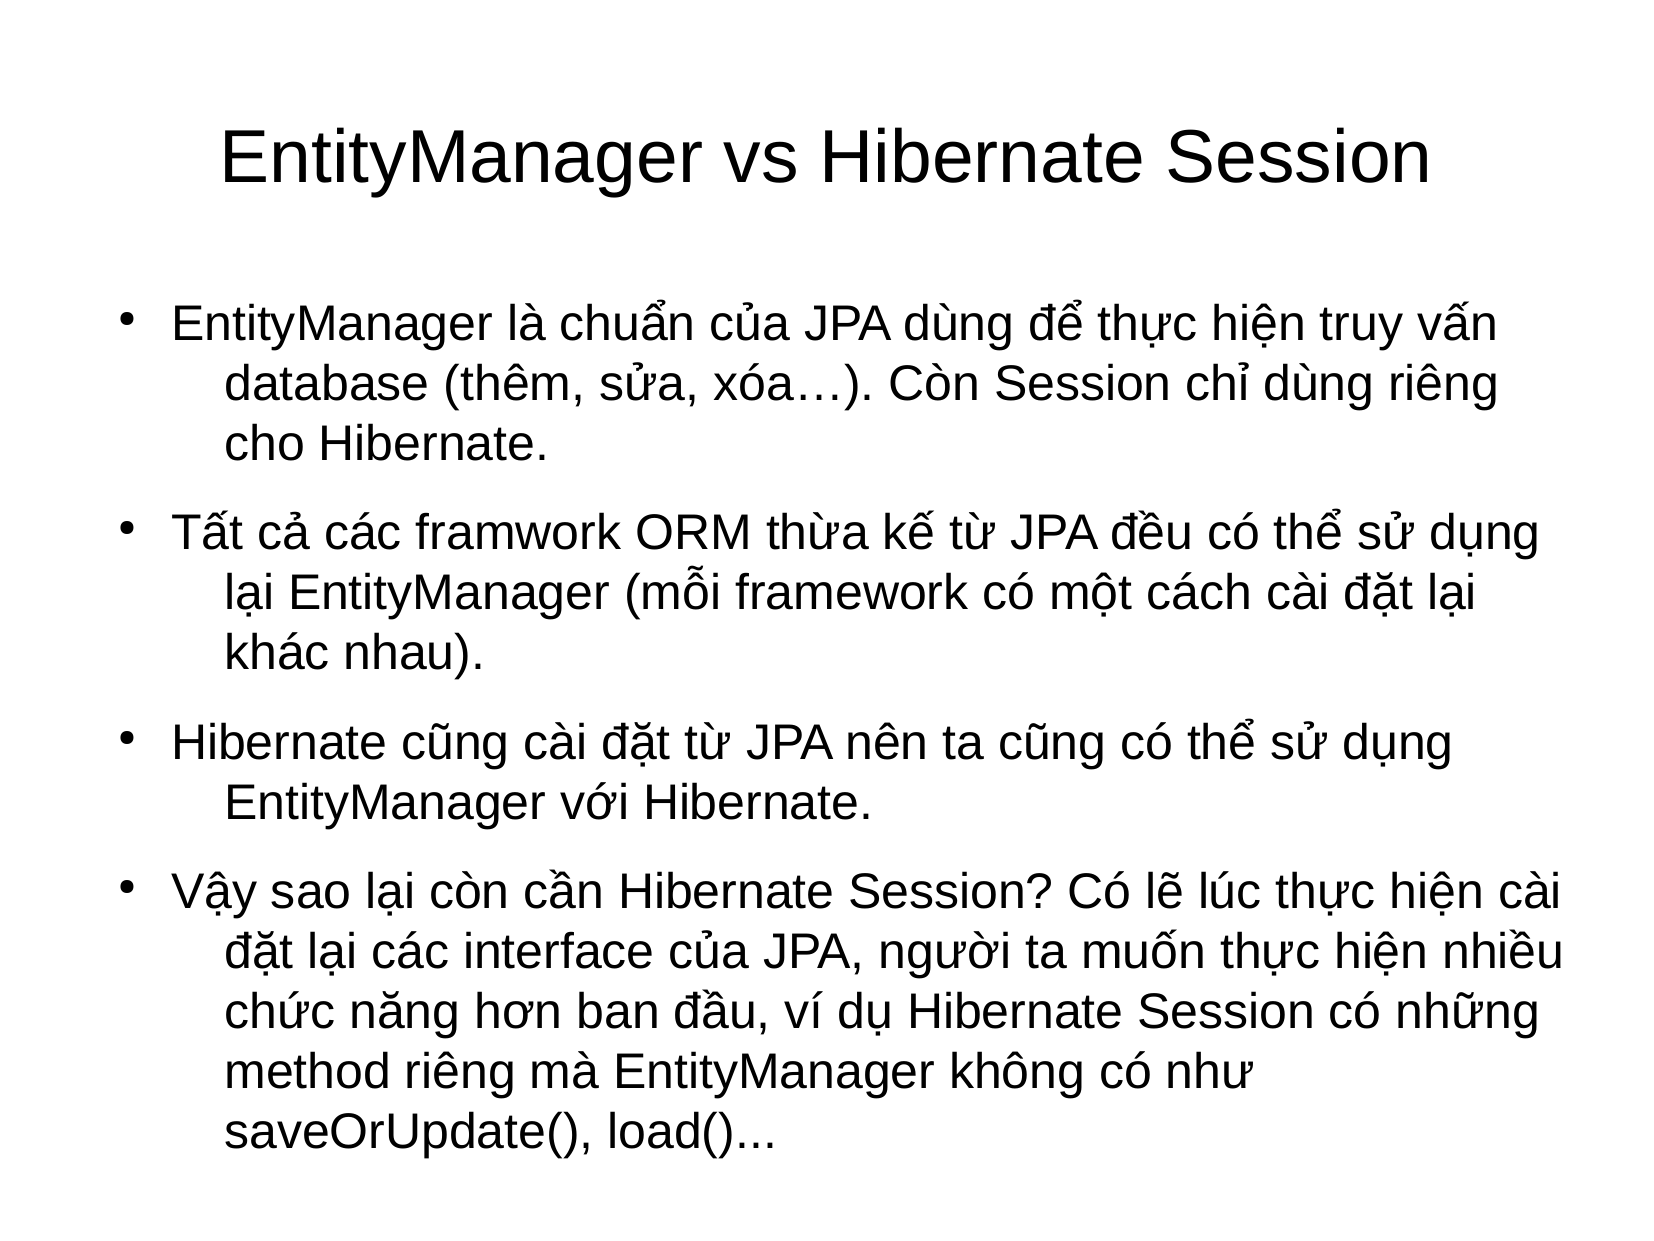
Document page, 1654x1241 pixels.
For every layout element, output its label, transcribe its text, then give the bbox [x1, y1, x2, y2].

title EntityManager vs Hibernate Session [82, 49, 1571, 257]
list EntityManager là chuẩn của JPA dùng để thực hiện truy vấn database (thêm, sửa, xóa…). Còn Session chỉ dùng riêng cho Hibernate. Tất cả các framwork ORM thừa kế từ JPA đều có thể sử dụng lại EntityManager (mỗi framework có một cách cài đặt lại khác nhau). Hibernate cũng cài đặt từ JPA nên ta cũng có thể sử dụng EntityManager với Hibernate. Vậy sao lại còn cần Hibernate Session? Có lẽ lúc thực hiện cài đặt lại các interface của JPA, người ta muốn thực hiện nhiều chức năng hơn ban đầu, ví dụ Hibernate Session có những method riêng mà EntityManager không có như saveOrUpdate(), load()... [82, 290, 1571, 1109]
